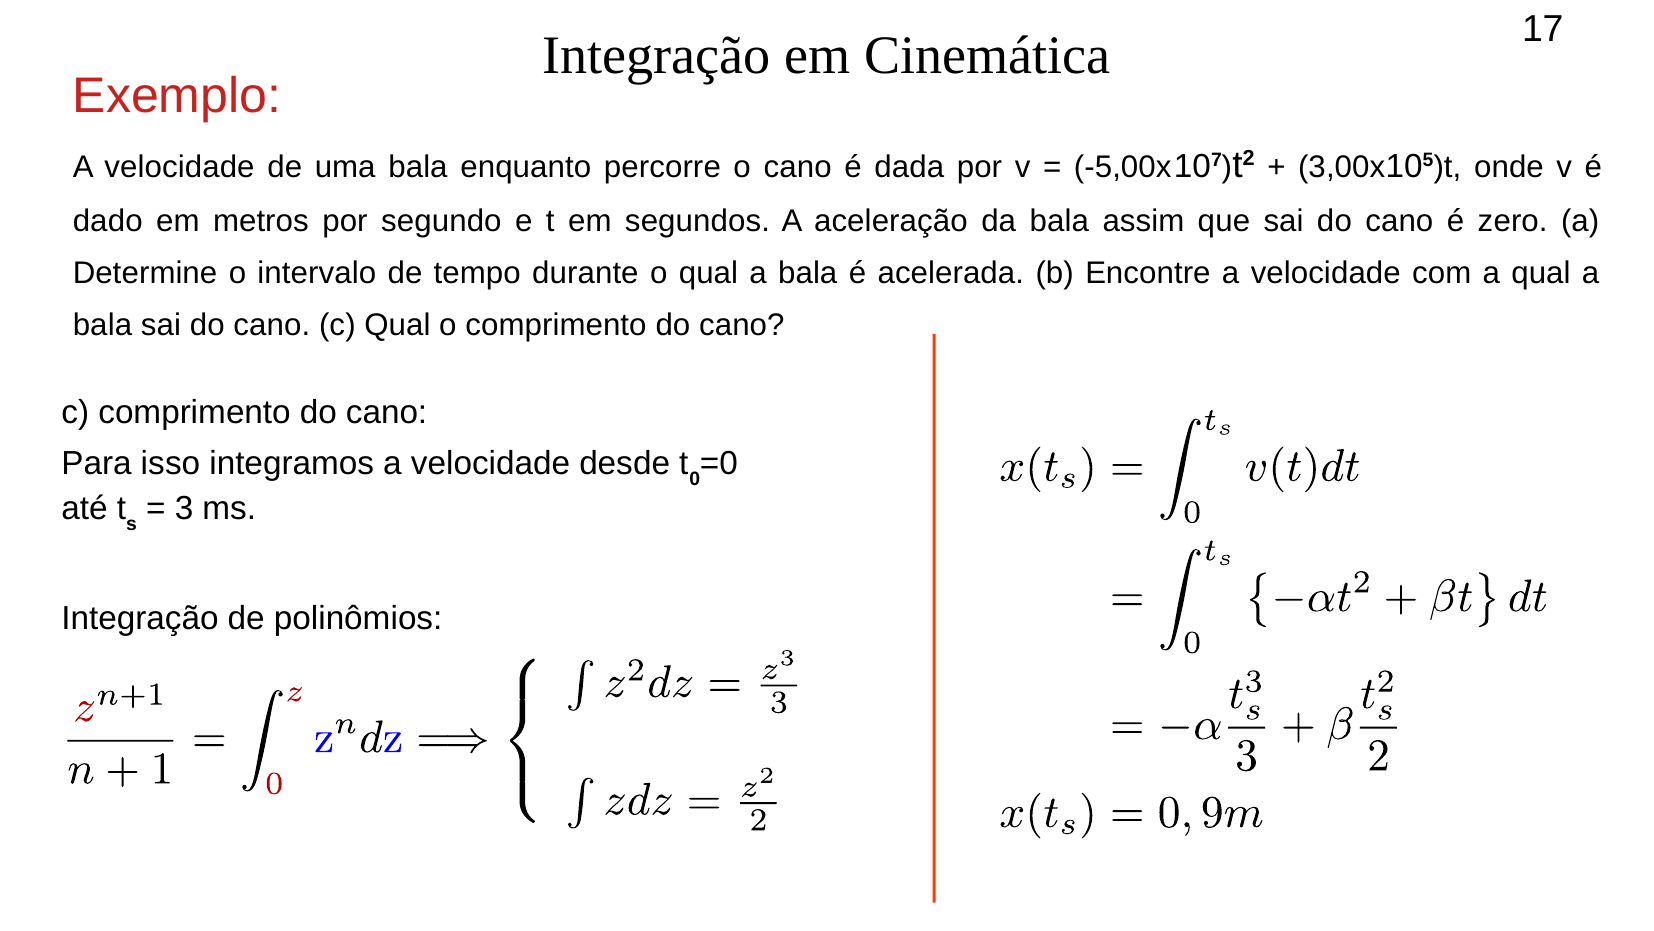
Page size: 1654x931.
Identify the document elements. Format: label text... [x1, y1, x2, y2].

text_box Exemplo: A velocidade de uma bala enquanto percorre o cano é dada por v = (-5,00x107)t2 + (3,00x105)t, onde v é dado em metros por segundo e t em segundos. A aceleração da bala assim que sai do cano é zero. (a) Determine o intervalo de tempo durante o qual a bala é acelerada. (b) Encontre a velocidade com a qual a bala sai do cano. (c) Qual o comprimento do cano? [22, 31, 1618, 350]
text_box Integração em Cinemática [527, 0, 1127, 94]
picture [997, 408, 1549, 841]
picture [65, 648, 799, 832]
text_box <number> [1507, 0, 1654, 71]
text_box c) comprimento do cano: Para isso integramos a velocidade desde t0=0 até ts = 3 ms. Integração de polinômios: [46, 385, 753, 644]
